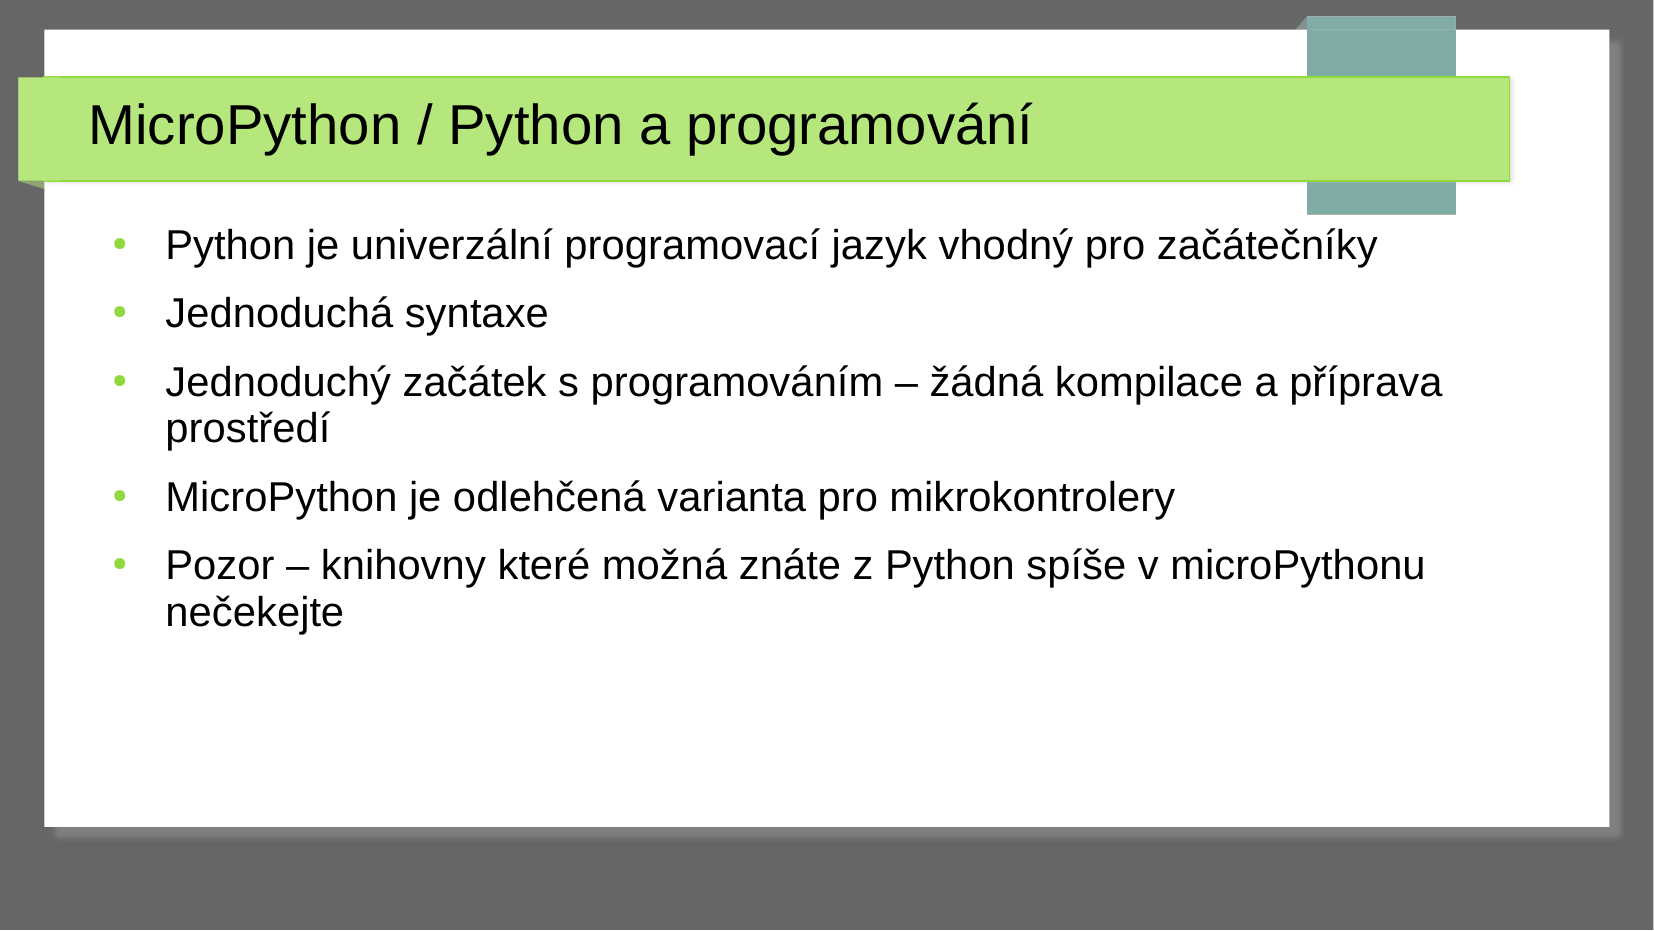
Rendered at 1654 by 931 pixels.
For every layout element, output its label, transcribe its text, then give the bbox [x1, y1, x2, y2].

title MicroPython / Python a programování [88, 73, 1506, 178]
list Python je univerzální programovací jazyk vhodný pro začátečníky Jednoduchá syntaxe Jednoduchý začátek s programováním – žádná kompilace a příprava prostředí MicroPython je odlehčená varianta pro mikrokontrolery Pozor – knihovny které možná znáte z Python spíše v microPythonu nečekejte [94, 221, 1571, 813]
